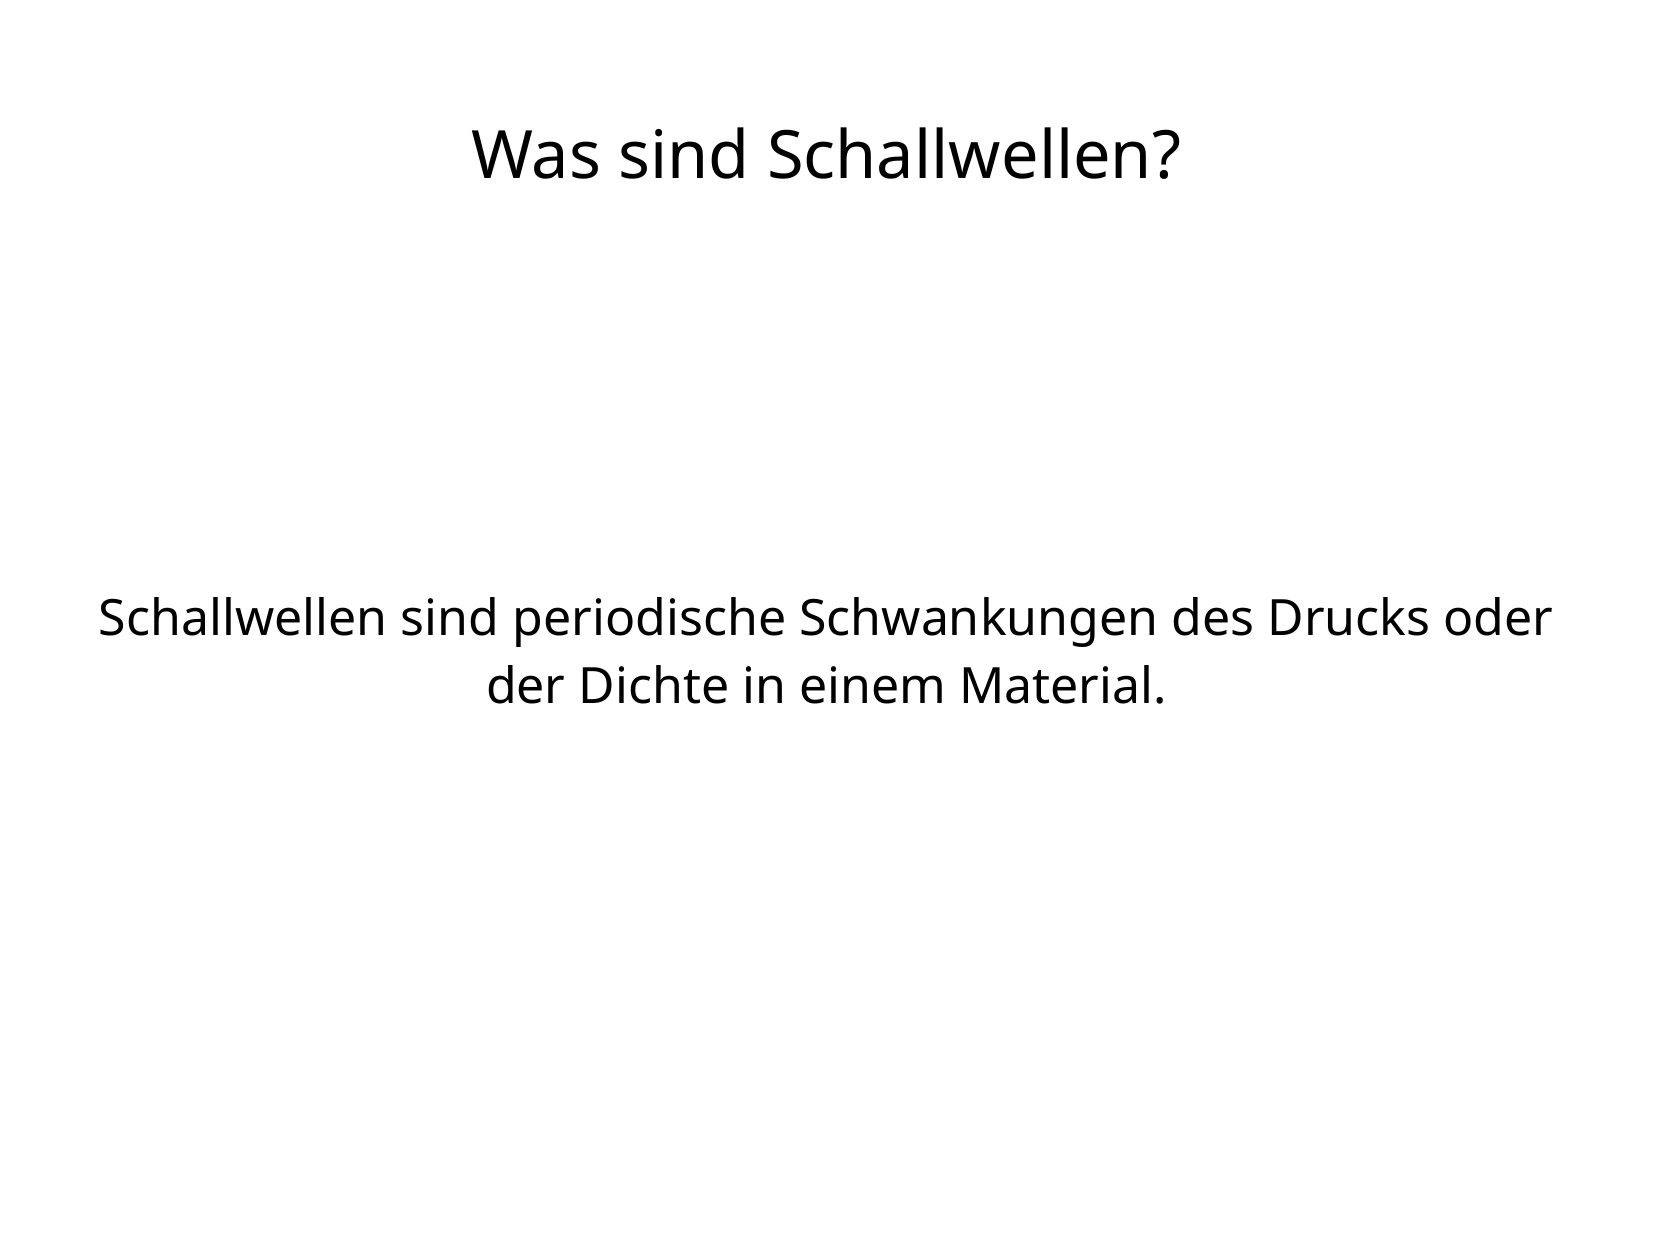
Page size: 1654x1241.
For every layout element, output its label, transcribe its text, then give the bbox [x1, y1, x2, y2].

title Was sind Schallwellen? [82, 49, 1571, 257]
subtitle Schallwellen sind periodische Schwankungen des Drucks oder der Dichte in einem Material. [82, 290, 1571, 1010]
